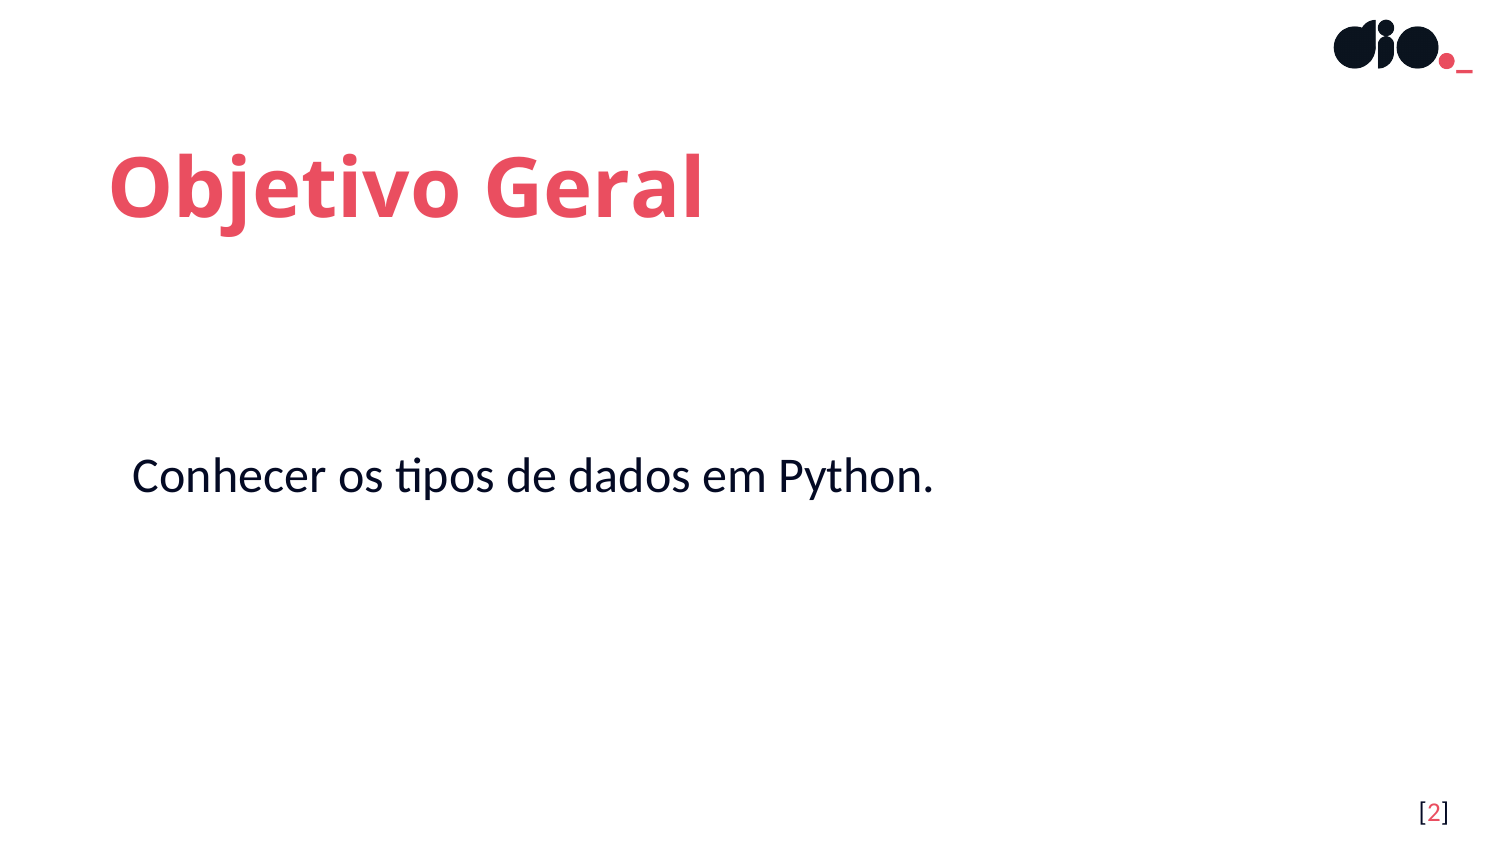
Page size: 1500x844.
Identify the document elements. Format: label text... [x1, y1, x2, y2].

text_box Conhecer os tipos de dados em Python. [92, 304, 1408, 641]
text_box [] [1403, 779, 1494, 844]
text_box Objetivo Geral [92, 104, 1408, 243]
